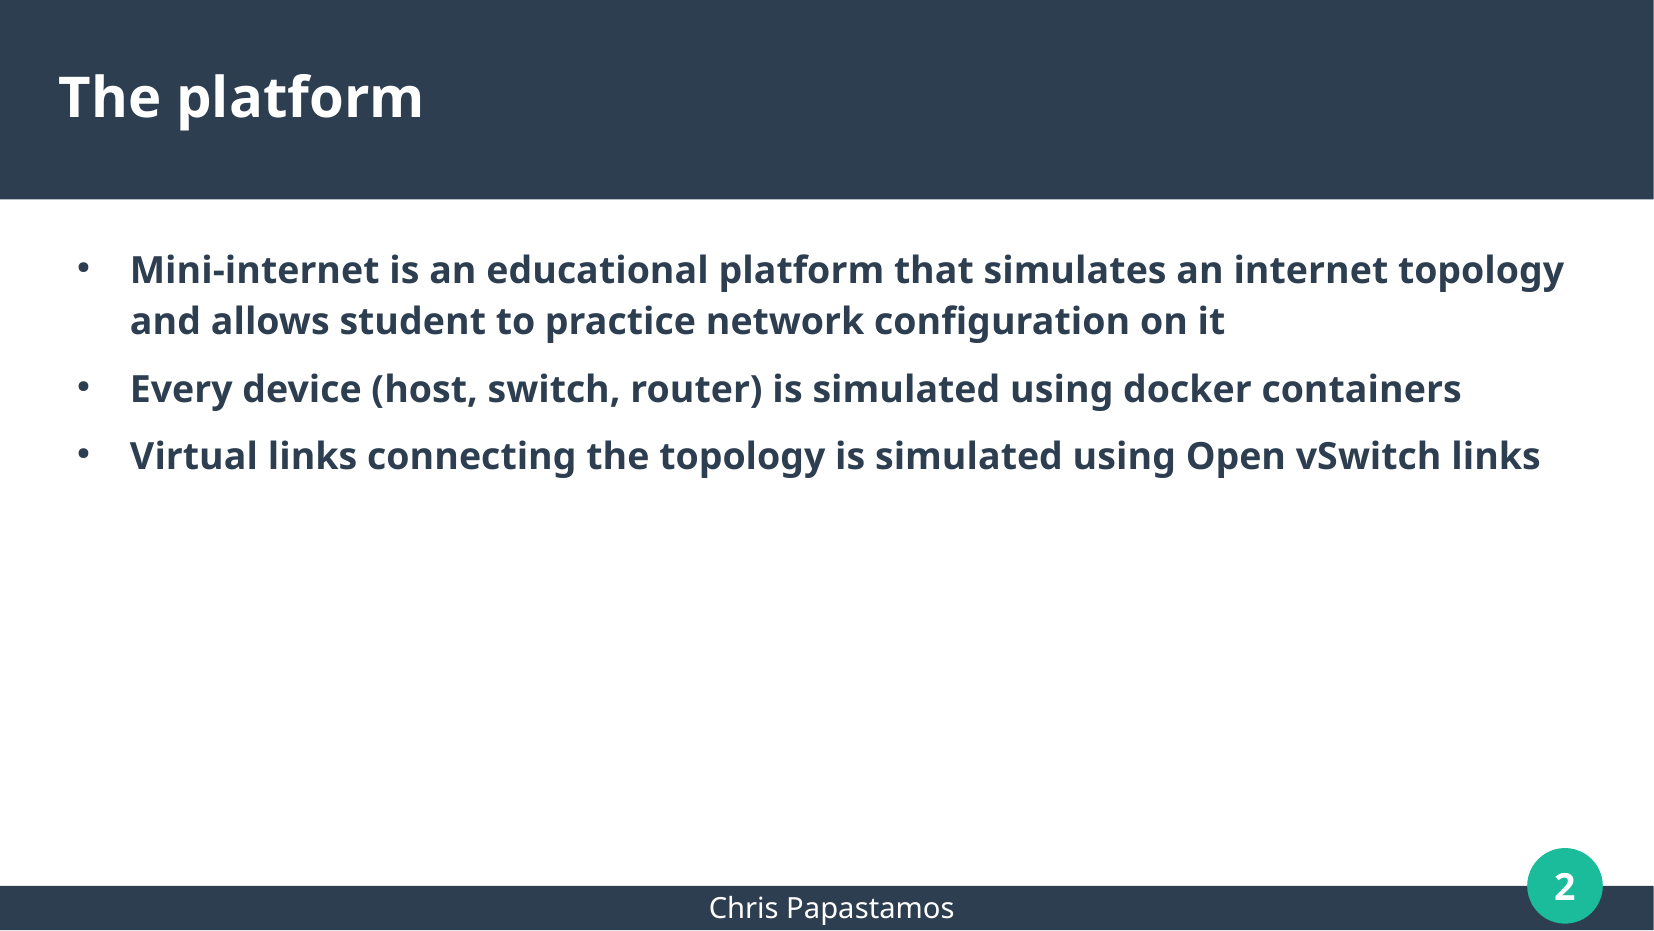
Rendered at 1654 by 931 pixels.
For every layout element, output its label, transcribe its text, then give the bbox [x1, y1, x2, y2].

text_box Chris Papastamos [638, 888, 1026, 926]
list Mini-internet is an educational platform that simulates an internet topology and allows student to practice network configuration on it Every device (host, switch, router) is simulated using docker containers Virtual links connecting the topology is simulated using Open vSwitch links [59, 243, 1595, 864]
title The platform [59, 37, 1595, 156]
